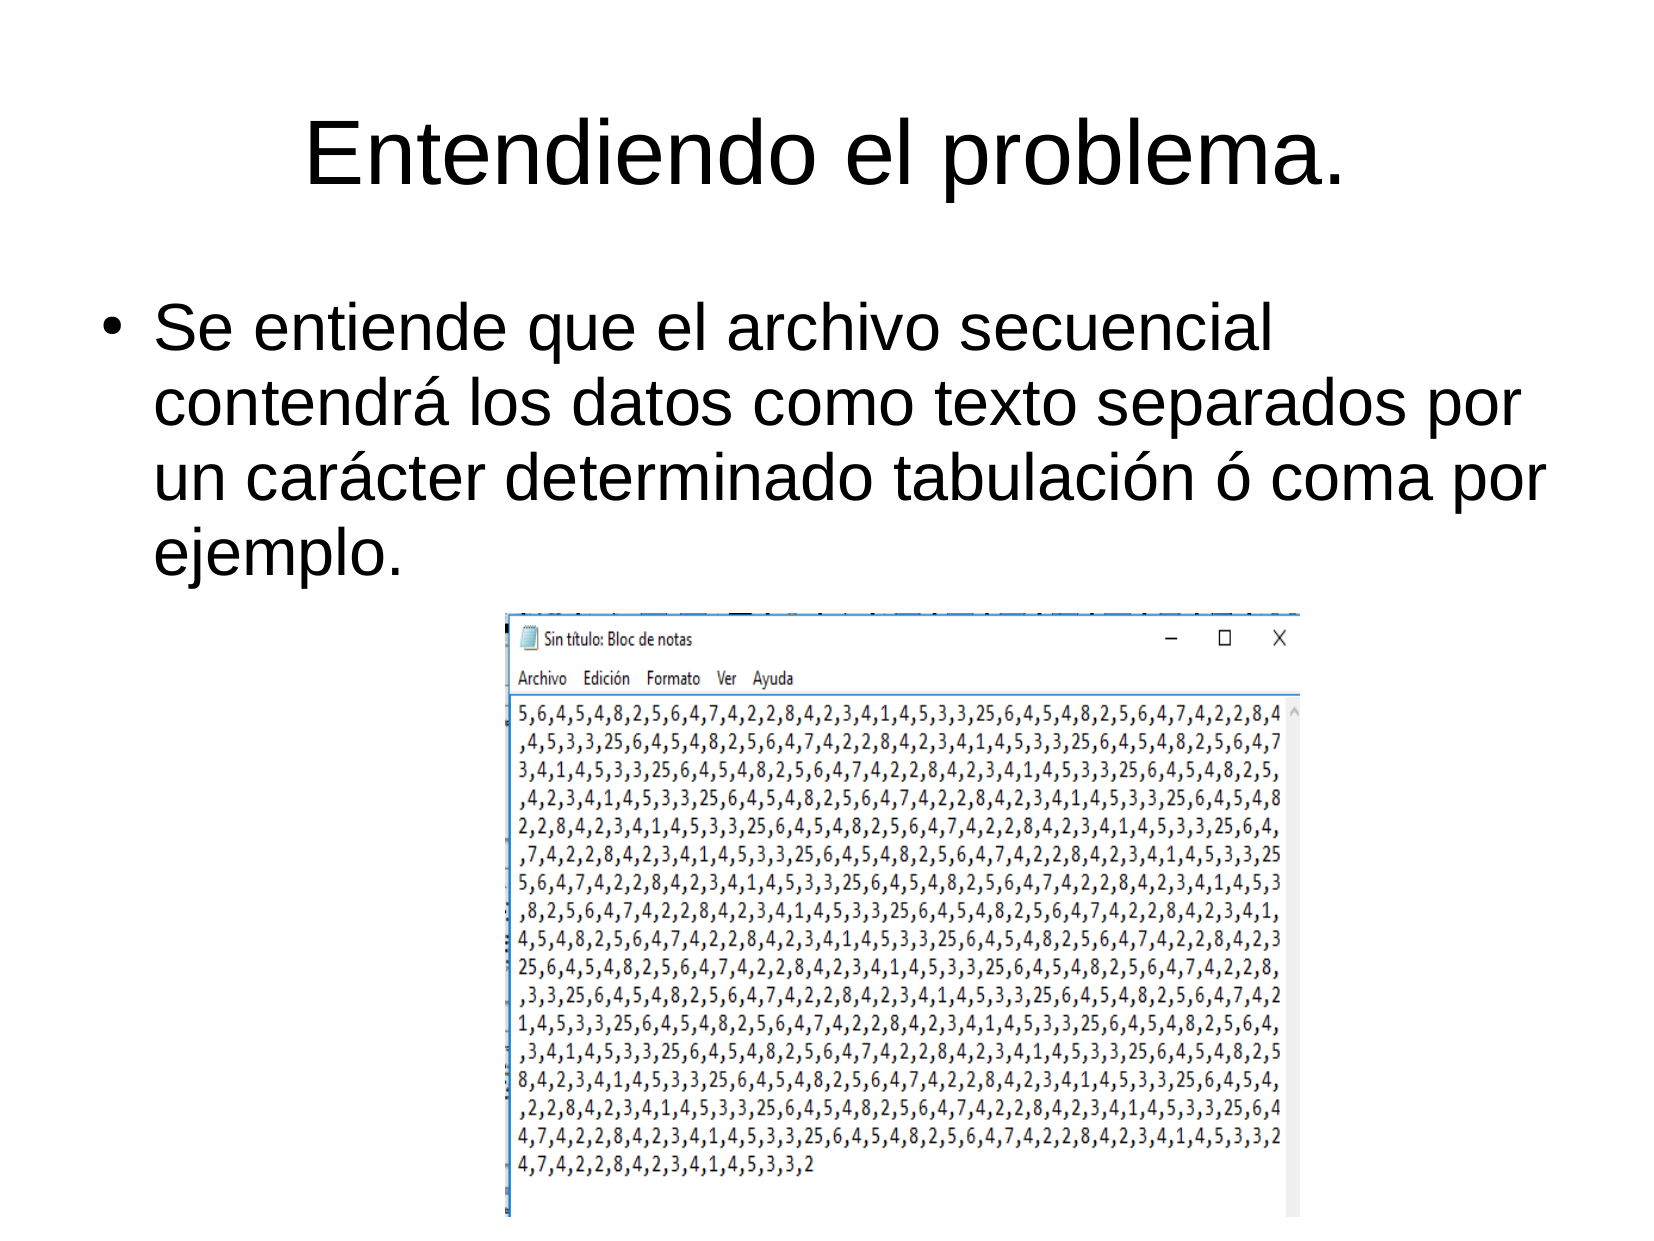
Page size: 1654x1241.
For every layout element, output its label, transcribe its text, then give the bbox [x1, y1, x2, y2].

picture [505, 613, 1300, 1217]
title Entendiendo el problema. [82, 49, 1571, 257]
list Se entiende que el archivo secuencial contendrá los datos como texto separados por un carácter determinado tabulación ó coma por ejemplo. [82, 290, 1571, 1010]
